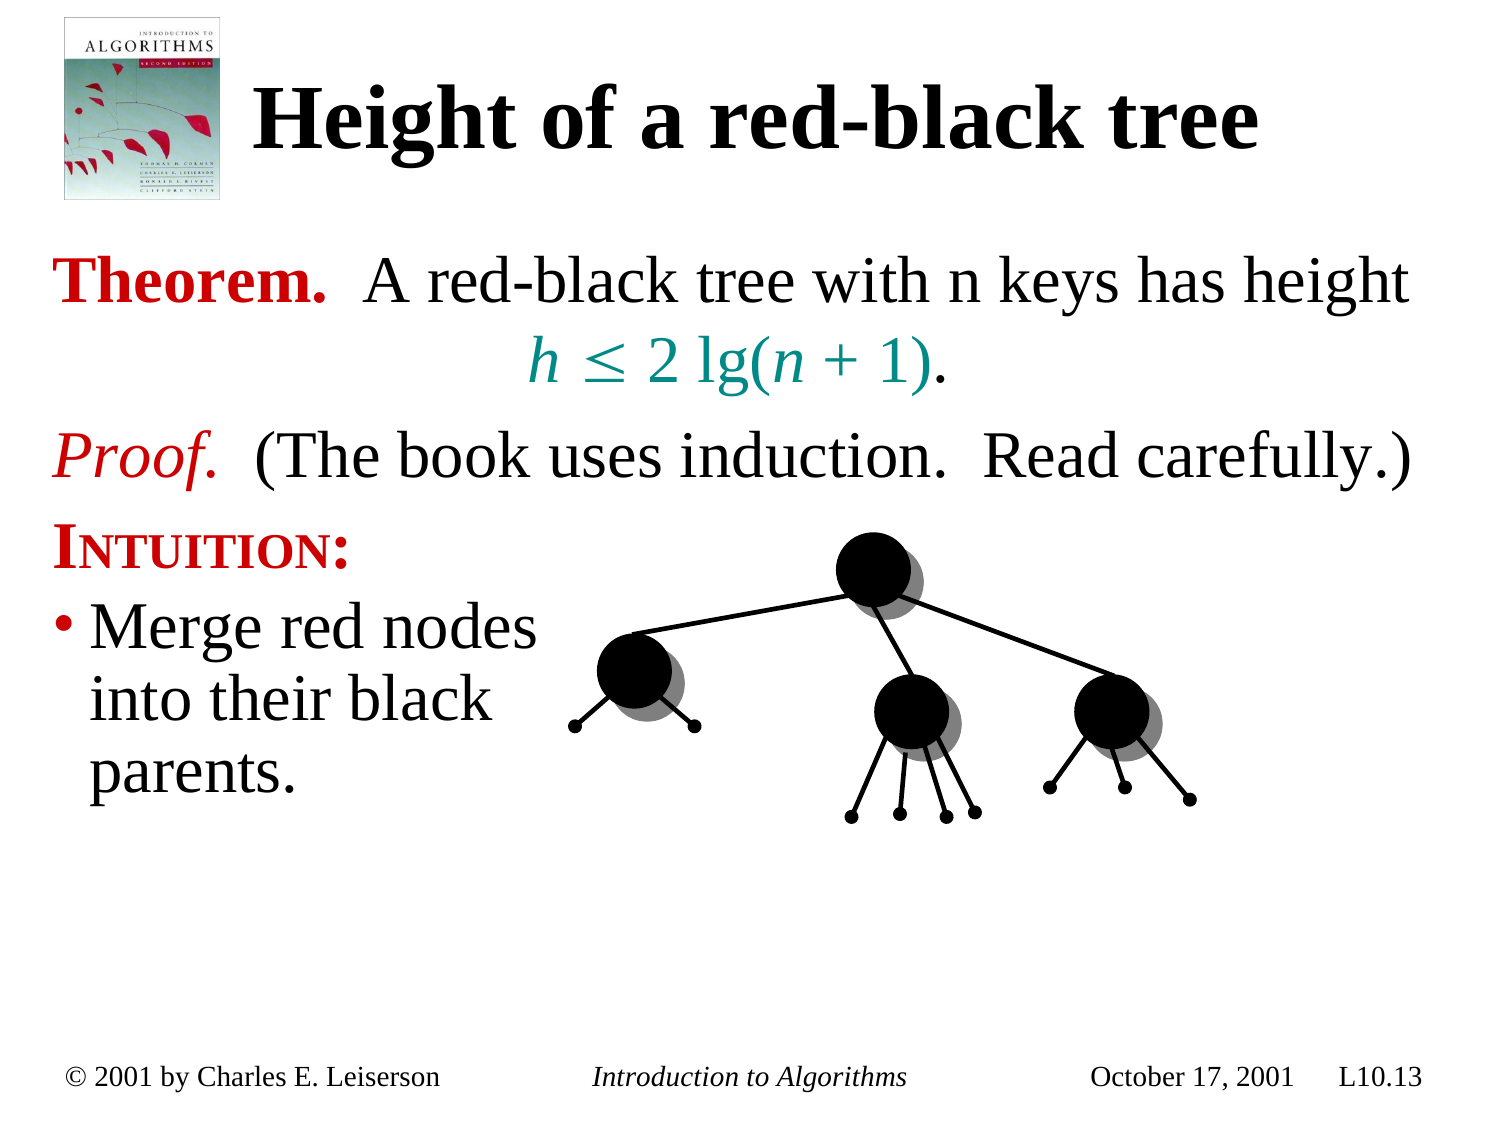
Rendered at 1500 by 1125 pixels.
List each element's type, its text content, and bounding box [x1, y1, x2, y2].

title Height of a red-black tree [237, 24, 1475, 213]
text_box [597, 634, 672, 708]
text_box Proof. (The book uses induction. Read carefully.) [37, 403, 1430, 499]
text_box Theorem. A red-black tree with n keys has height h  2 lg(n + 1). [37, 228, 1441, 404]
text_box [836, 533, 911, 607]
text_box Introduction to Algorithms [577, 1049, 923, 1101]
text_box [1074, 675, 1149, 749]
text_box [874, 675, 949, 749]
text_box October 17, 2001 L10.<number> [982, 1049, 1438, 1101]
text_box INTUITION: Merge red nodes into their black parents. [37, 503, 563, 815]
picture [64, 17, 220, 200]
